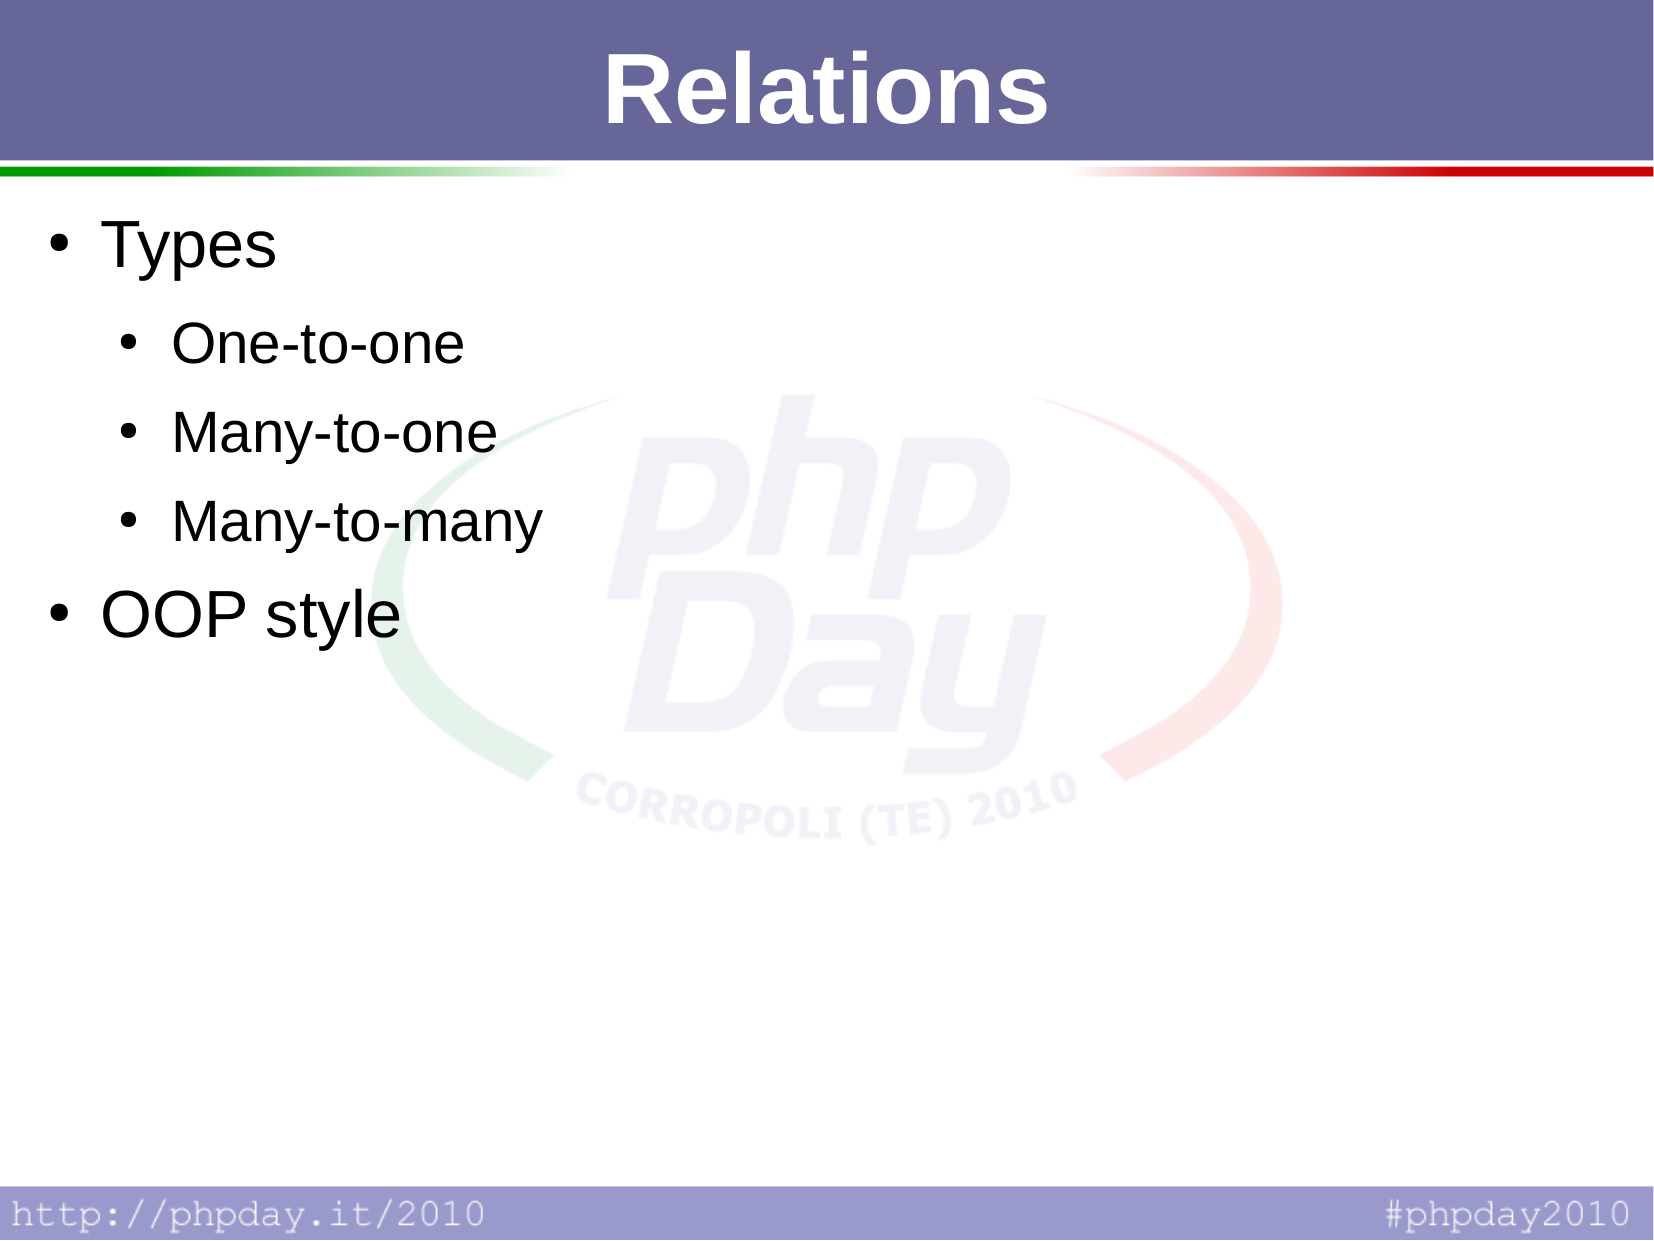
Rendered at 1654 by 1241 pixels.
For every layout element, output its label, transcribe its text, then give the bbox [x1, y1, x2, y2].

title Relations [29, 7, 1625, 170]
list Types One-to-one Many-to-one Many-to-many OOP style [29, 206, 1625, 1094]
picture [0, 0, 1654, 1240]
